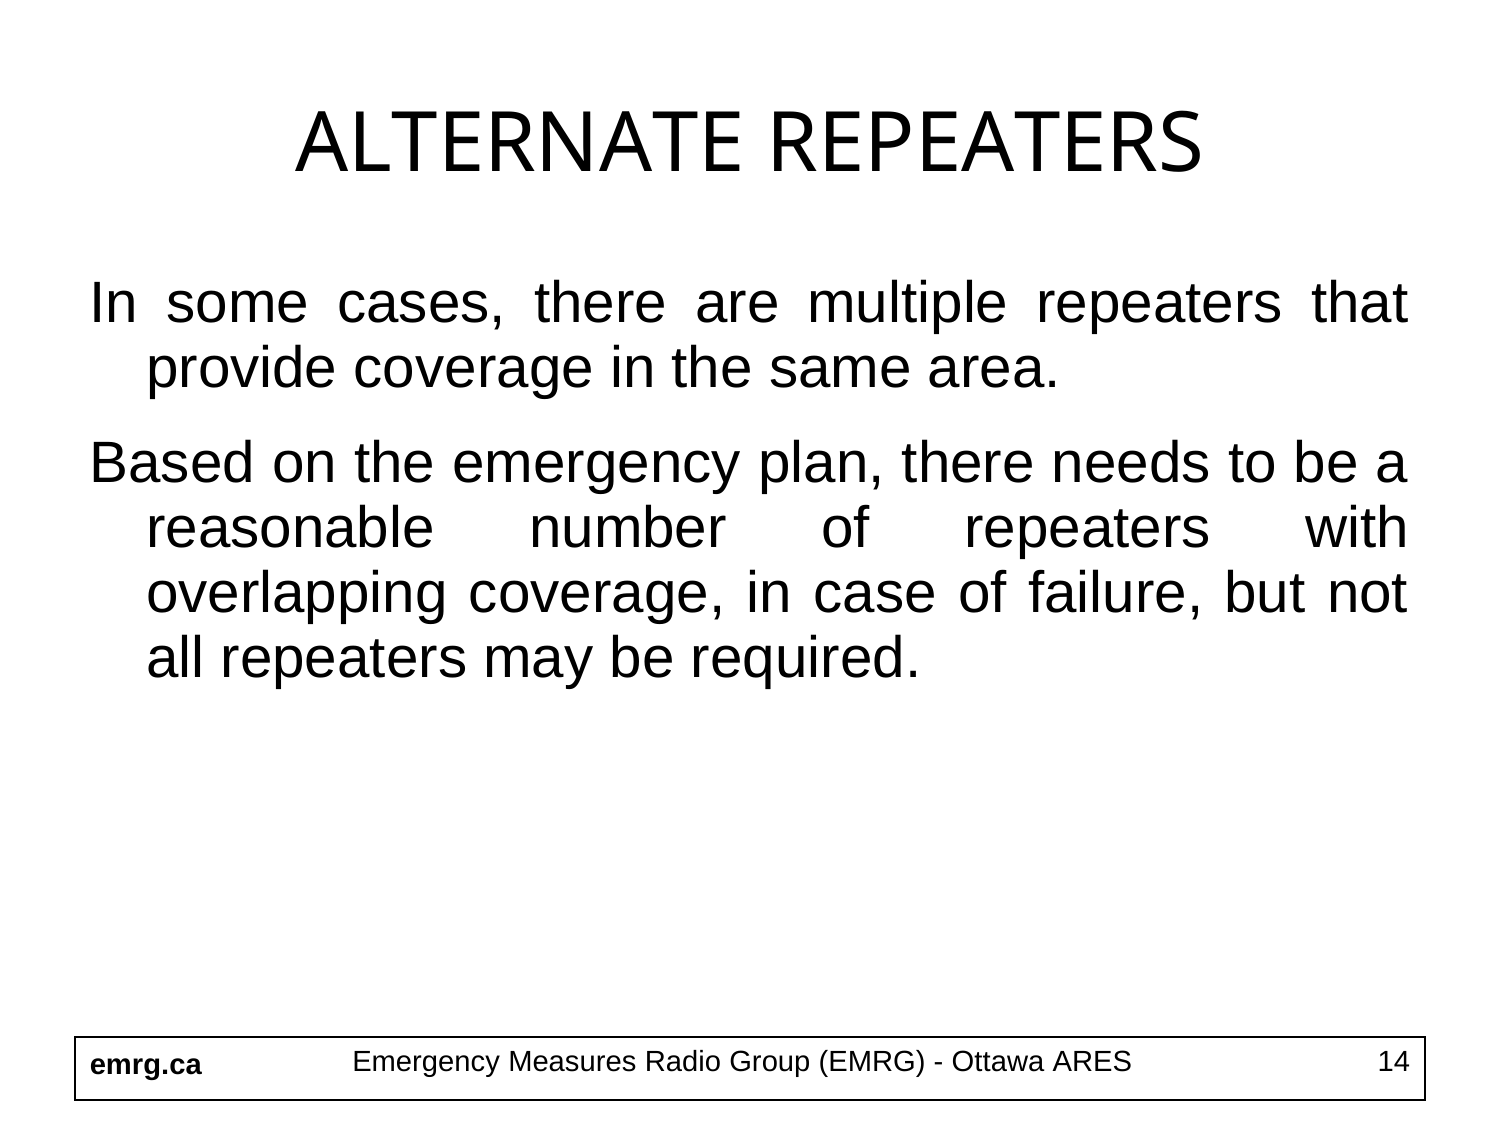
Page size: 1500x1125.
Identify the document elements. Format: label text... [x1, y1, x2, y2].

list In some cases, there are multiple repeaters that provide coverage in the same area. Based on the emergency plan, there needs to be a reasonable number of repeaters with overlapping coverage, in case of failure, but not all repeaters may be required. [75, 262, 1426, 1006]
title ALTERNATE REPEATERS [75, 45, 1426, 233]
